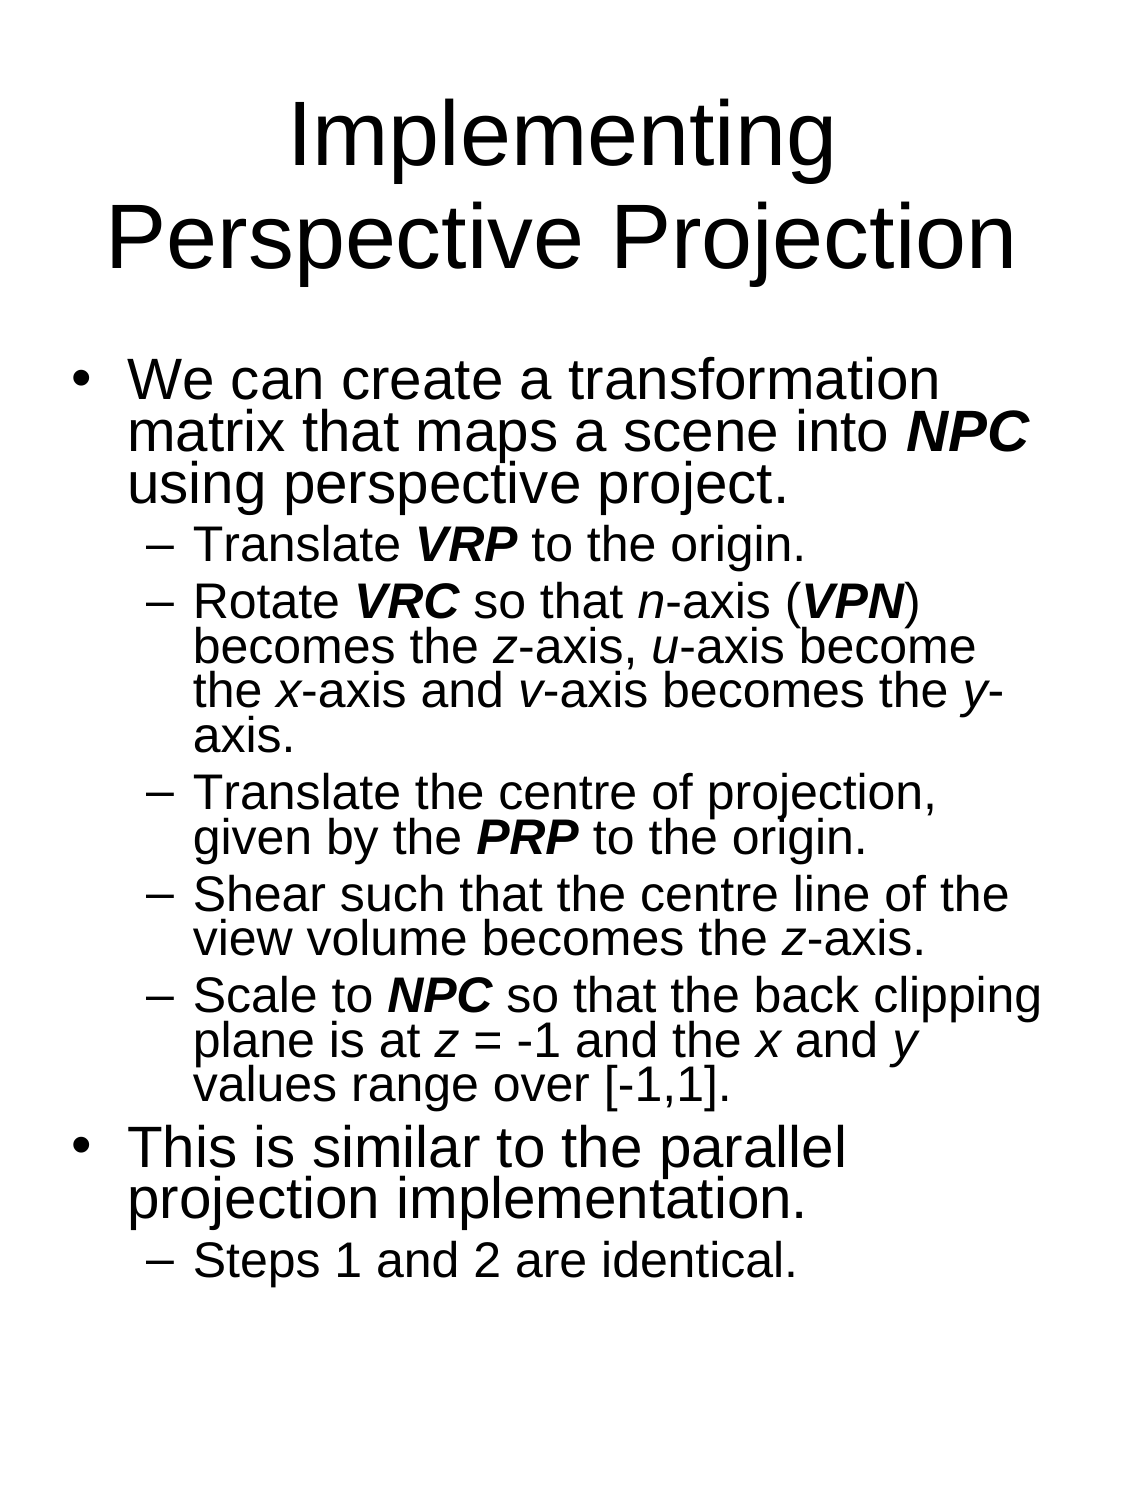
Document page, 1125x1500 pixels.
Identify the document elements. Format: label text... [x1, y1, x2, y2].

list We can create a transformation matrix that maps a scene into NPC using perspective project. Translate VRP to the origin. Rotate VRC so that n-axis (VPN) becomes the z-axis, u-axis become the x-axis and v-axis becomes the y-axis. Translate the centre of projection, given by the PRP to the origin. Shear such that the centre line of the view volume becomes the z-axis. Scale to NPC so that the back clipping plane is at z = -1 and the x and y values range over [-1,1]. This is similar to the parallel projection implementation. Steps 1 and 2 are identical. [56, 349, 1069, 1400]
title Implementing Perspective Projection [56, 60, 1069, 311]
